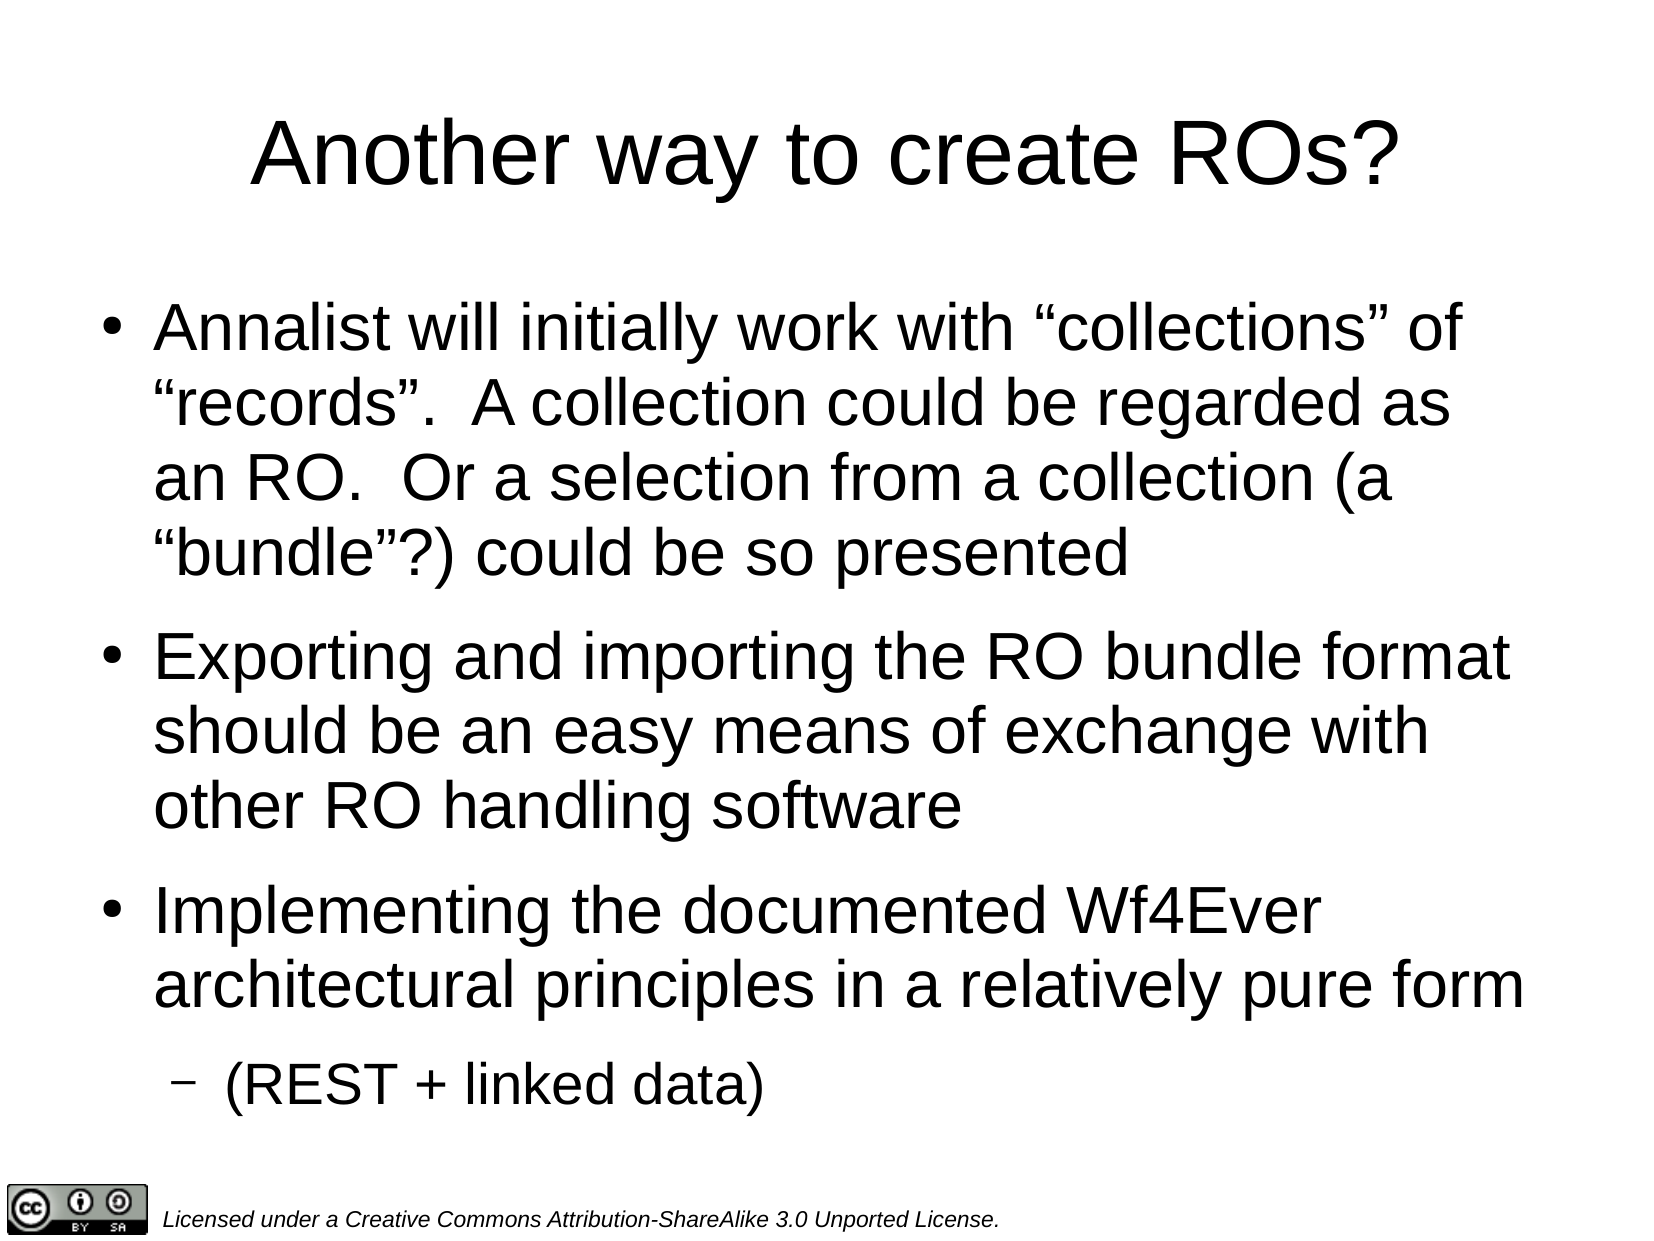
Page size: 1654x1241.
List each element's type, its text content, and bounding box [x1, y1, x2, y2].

picture [7, 1184, 148, 1235]
list Annalist will initially work with “collections” of “records”. A collection could be regarded as an RO. Or a selection from a collection (a “bundle”?) could be so presented Exporting and importing the RO bundle format should be an easy means of exchange with other RO handling software Implementing the documented Wf4Ever architectural principles in a relatively pure form (REST + linked data) [82, 290, 1538, 1134]
title Another way to create ROs? [82, 49, 1571, 257]
